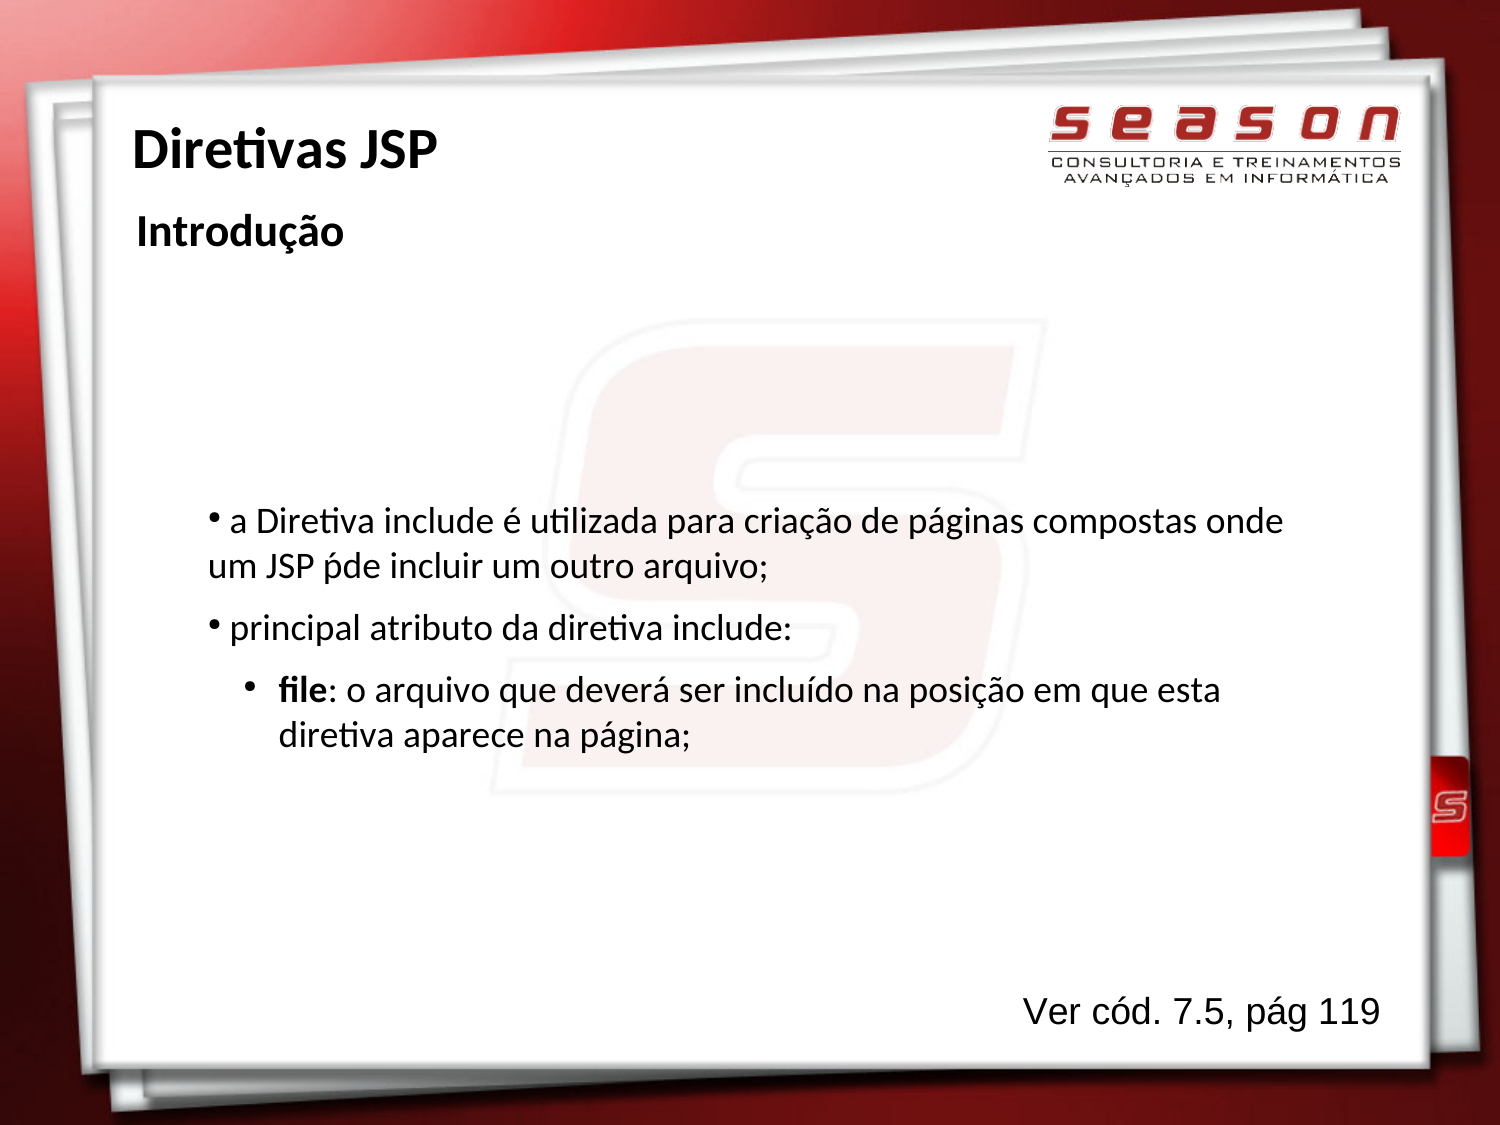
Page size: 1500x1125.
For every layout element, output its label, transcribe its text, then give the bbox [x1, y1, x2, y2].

text_box Introdução [119, 200, 1240, 256]
title Diretivas JSP [118, 33, 1394, 257]
text_box a Diretiva include é utilizada para criação de páginas compostas onde um JSP ṕde incluir um outro arquivo; principal atributo da diretiva include: file: o arquivo que deverá ser incluído na posição em que esta diretiva aparece na página; [207, 357, 1328, 894]
text_box Ver cód. 7.5, pág 119 [708, 979, 1396, 1040]
picture [0, 0, 1500, 1125]
